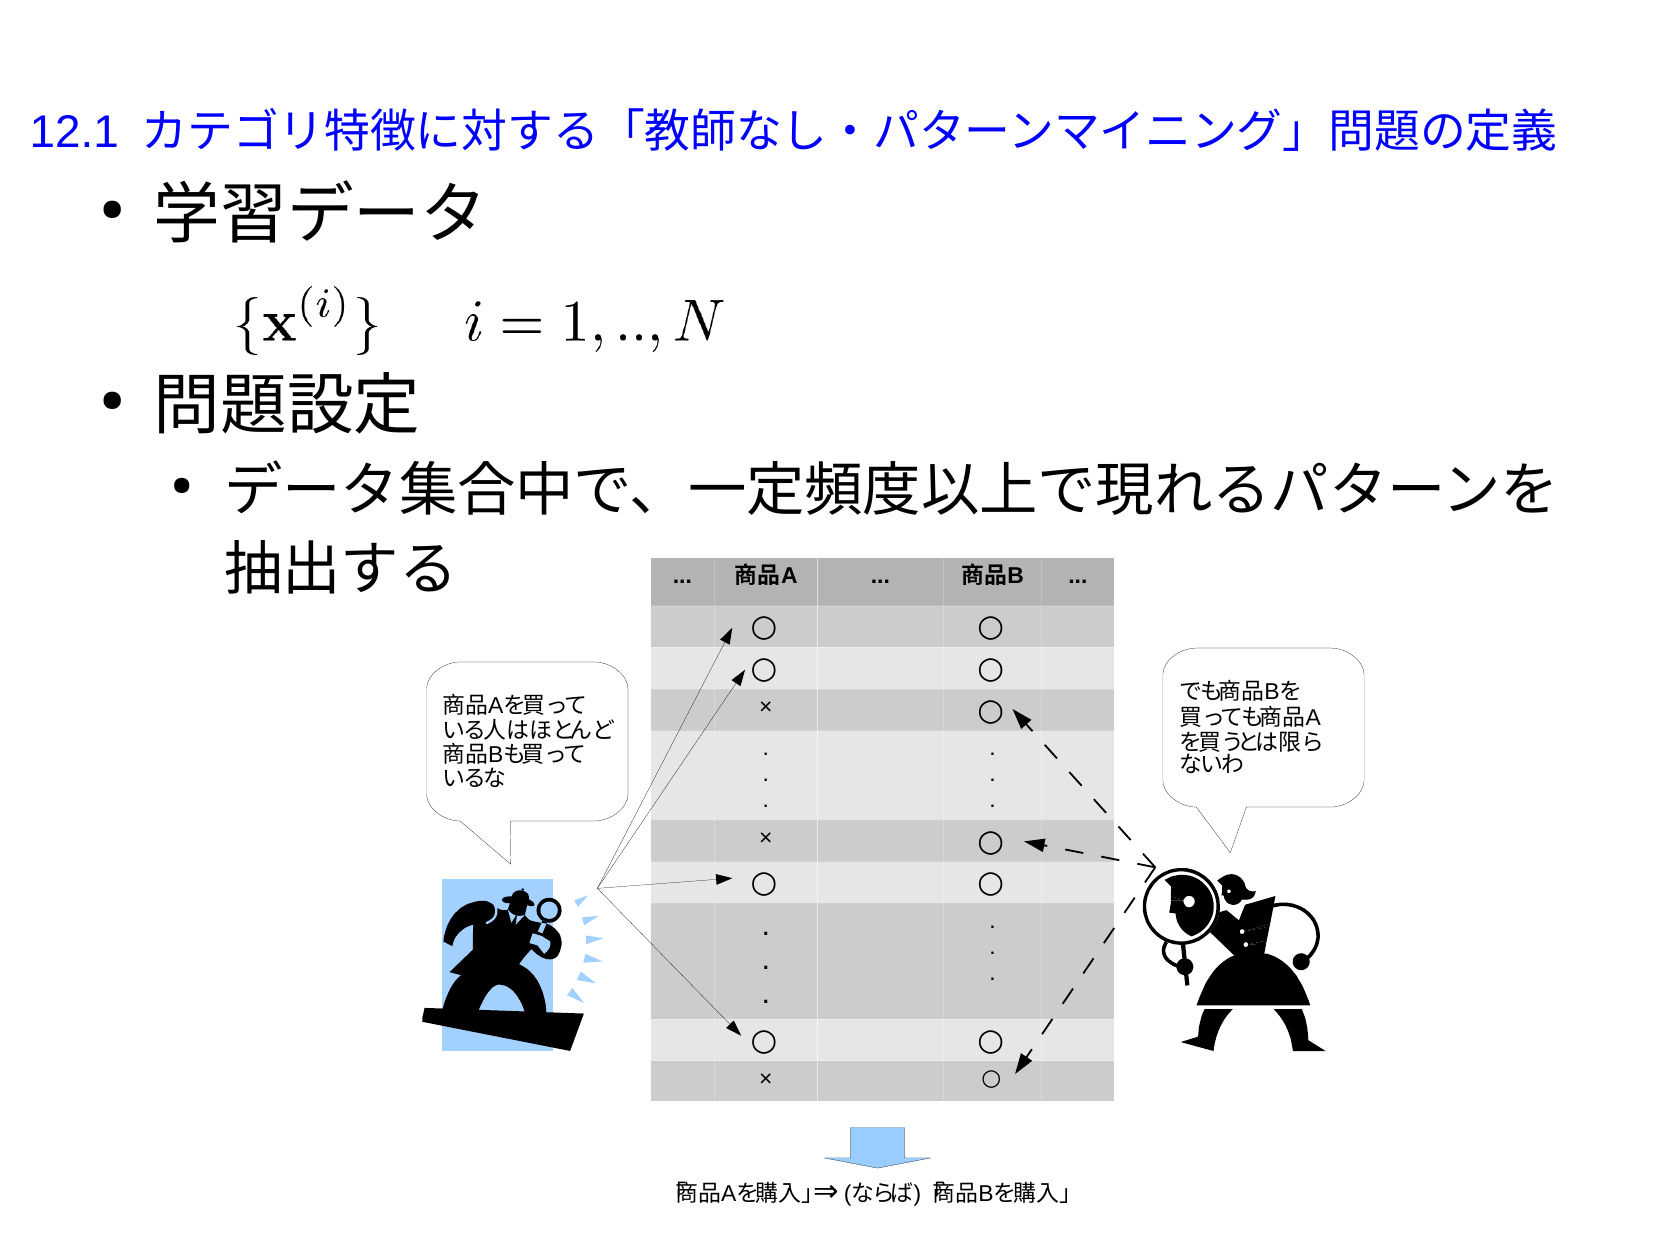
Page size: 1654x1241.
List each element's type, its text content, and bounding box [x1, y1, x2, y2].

title 12.1 カテゴリ特徴に対する「教師なし・パターンマイニング」問題の定義 [29, 29, 1625, 230]
picture [422, 557, 1365, 1211]
list 学習データ 問題設定 データ集合中で、一定頻度以上で現れるパターンを抽出する [82, 166, 1571, 886]
picture [236, 285, 724, 355]
